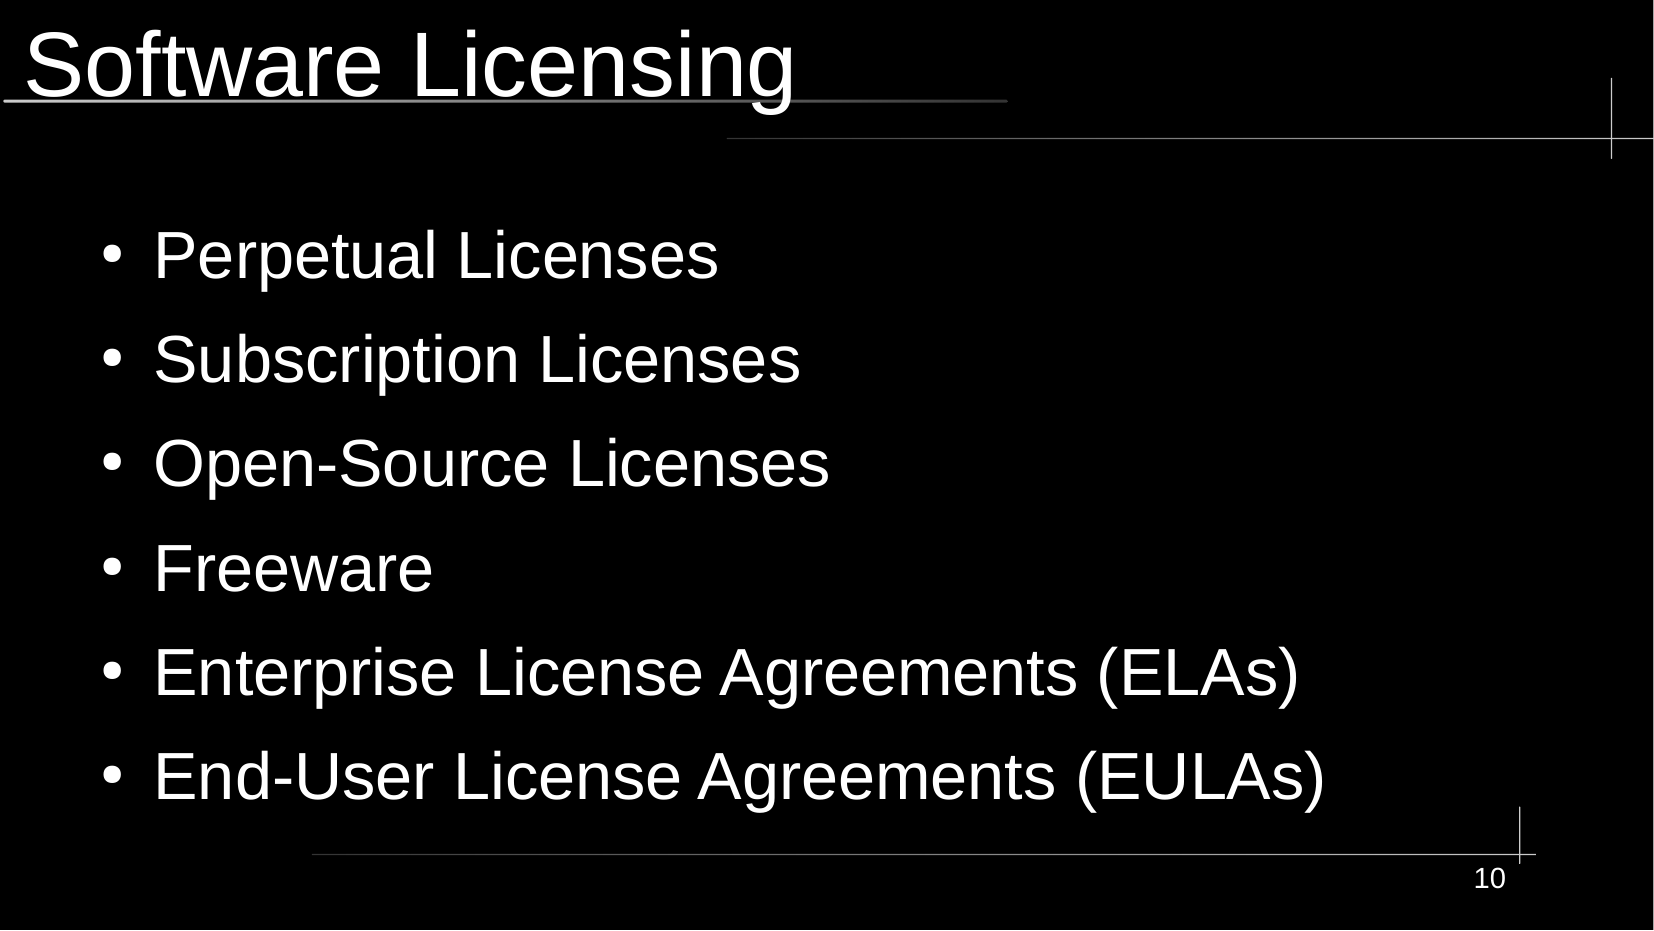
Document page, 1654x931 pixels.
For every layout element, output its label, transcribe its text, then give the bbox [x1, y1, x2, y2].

list Perpetual Licenses Subscription Licenses Open-Source Licenses Freeware Enterprise License Agreements (ELAs) End-User License Agreements (EULAs) [82, 217, 1571, 851]
title Software Licensing [23, 11, 1589, 119]
